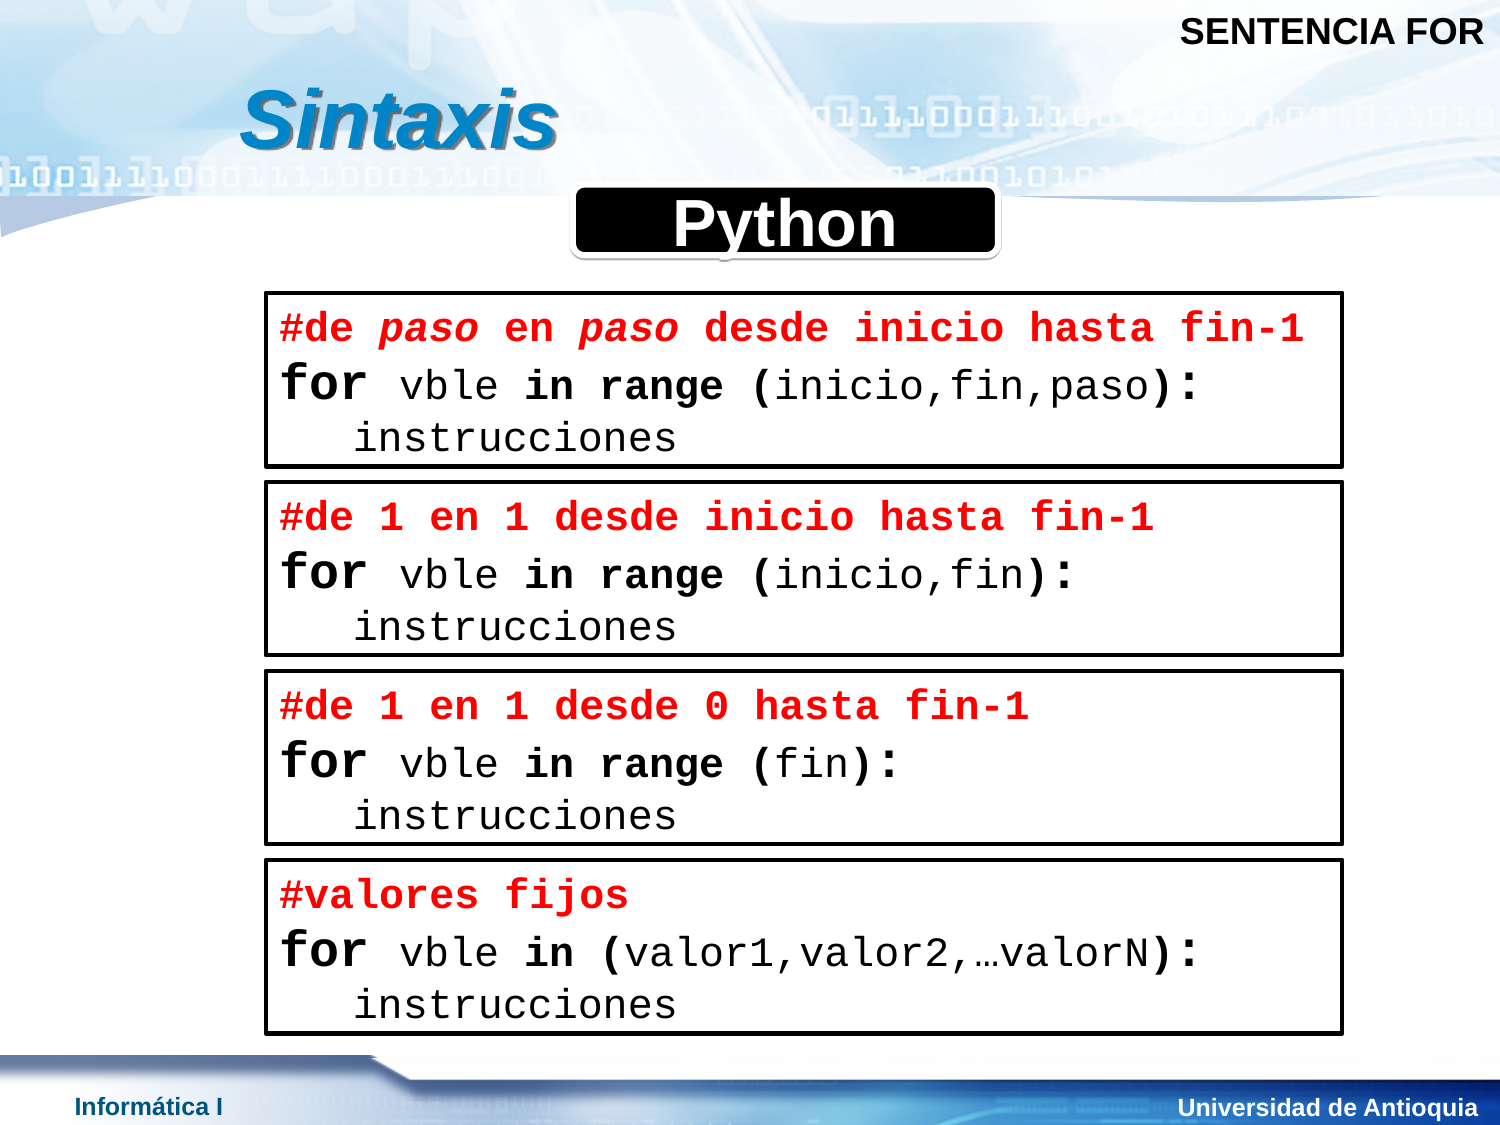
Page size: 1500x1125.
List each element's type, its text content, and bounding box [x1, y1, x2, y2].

text_box #de 1 en 1 desde 0 hasta fin-1 for vble in range (fin): instrucciones [265, 670, 1343, 845]
text_box Python [572, 184, 999, 256]
text_box SENTENCIA FOR [1166, 0, 1499, 59]
title Sintaxis [224, 57, 1438, 150]
text_box #de 1 en 1 desde inicio hasta fin-1 for vble in range (inicio,fin): instrucciones [265, 481, 1343, 656]
picture [0, 0, 1500, 196]
text_box #valores fijos for vble in (valor1,valor2,…valorN): instrucciones [265, 859, 1343, 1034]
text_box #de paso en paso desde inicio hasta fin-1 for vble in range (inicio,fin,paso): instrucciones [265, 292, 1343, 467]
picture [0, 1055, 1500, 1125]
